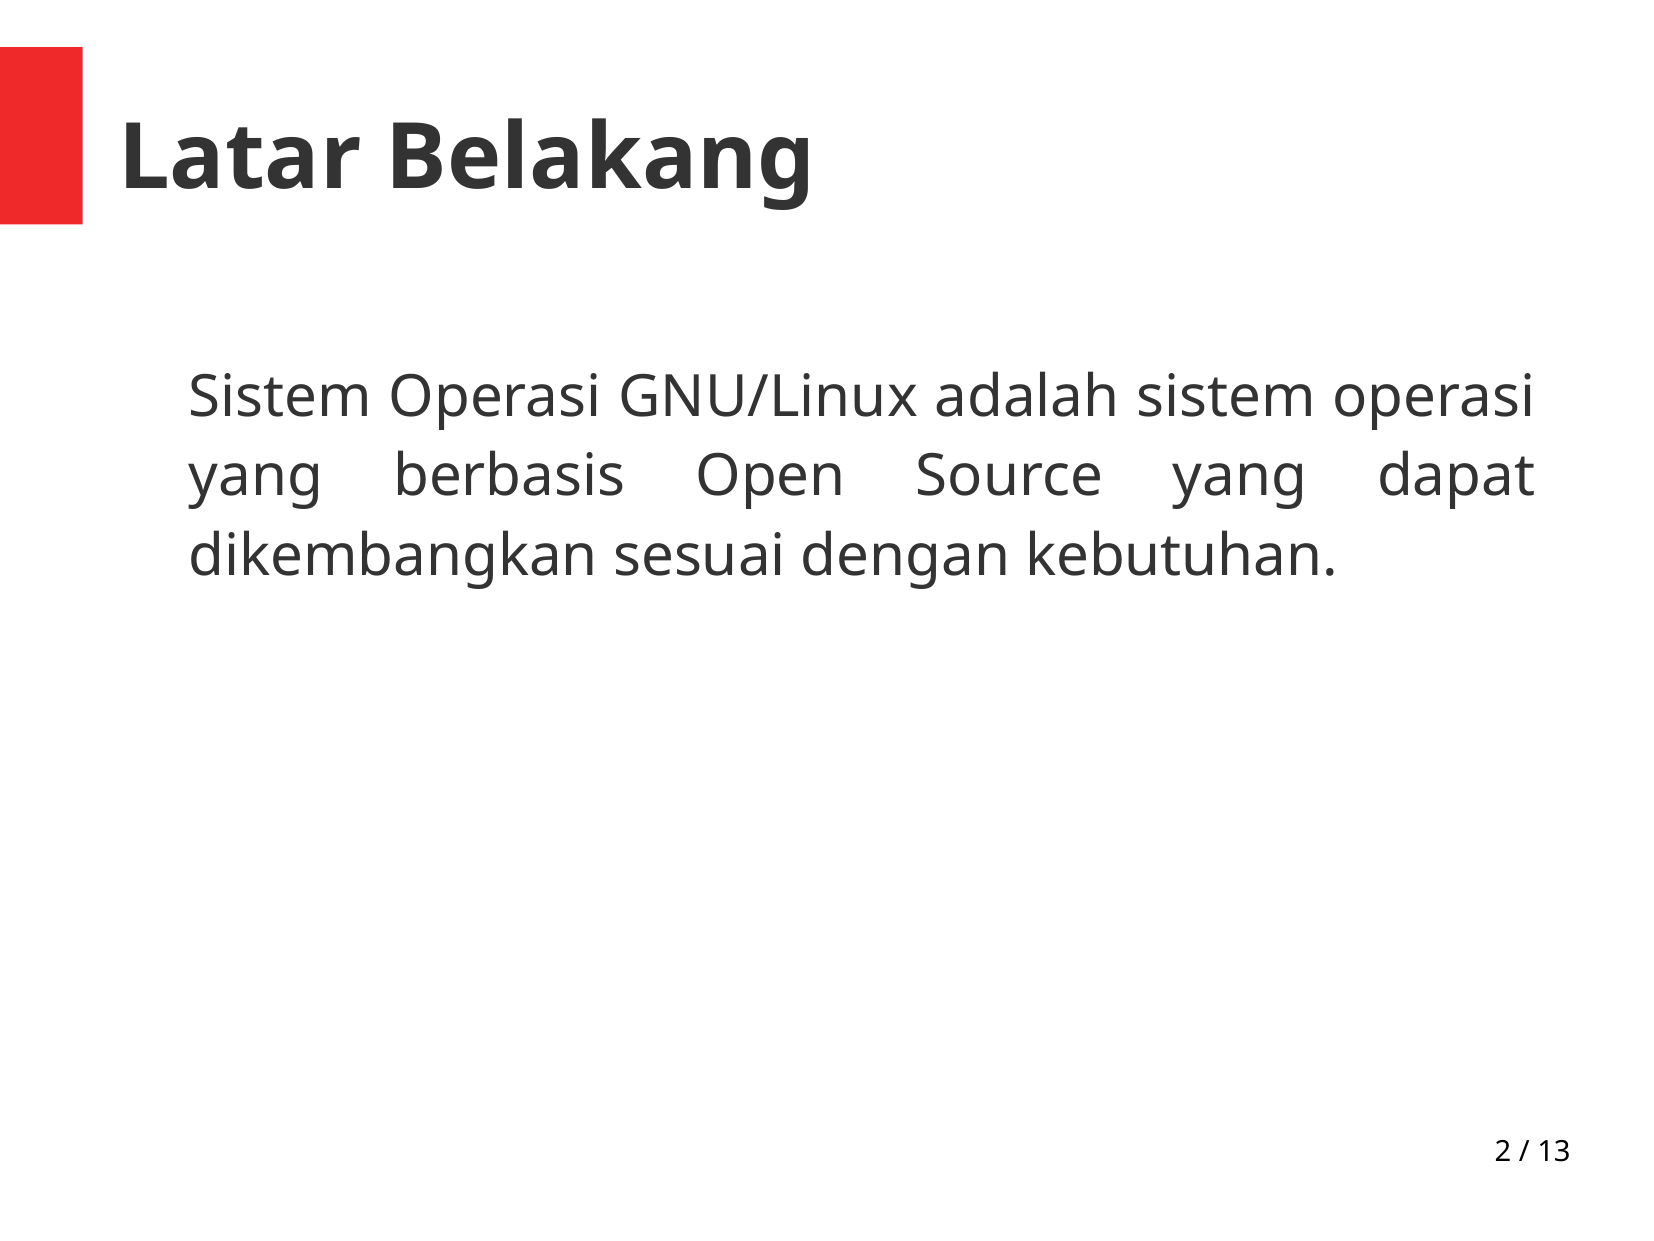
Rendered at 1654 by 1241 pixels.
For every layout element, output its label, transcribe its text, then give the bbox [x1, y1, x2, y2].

list Sistem Operasi GNU/Linux adalah sistem operasi yang berbasis Open Source yang dapat dikembangkan sesuai dengan kebutuhan. [118, 354, 1536, 1074]
title Latar Belakang [118, 49, 1571, 257]
